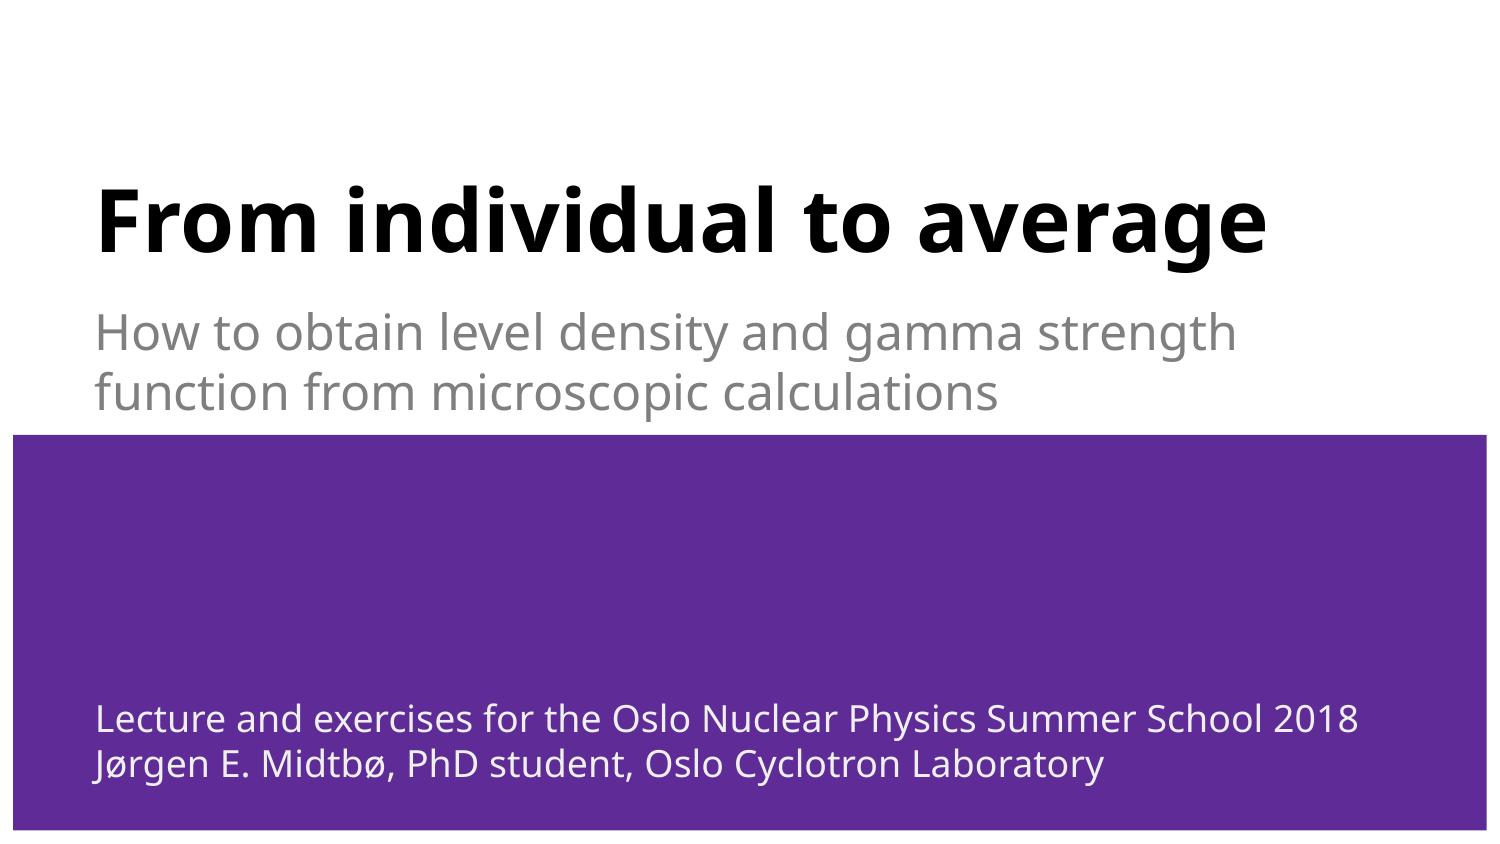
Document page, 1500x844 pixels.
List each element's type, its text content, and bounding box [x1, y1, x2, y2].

title From individual to average [79, 43, 1423, 285]
subtitle How to obtain level density and gamma strength function from microscopic calculations [79, 285, 1423, 427]
subtitle Lecture and exercises for the Oslo Nuclear Physics Summer School 2018 Jørgen E. Midtbø, PhD student, Oslo Cyclotron Laboratory [79, 679, 1423, 789]
